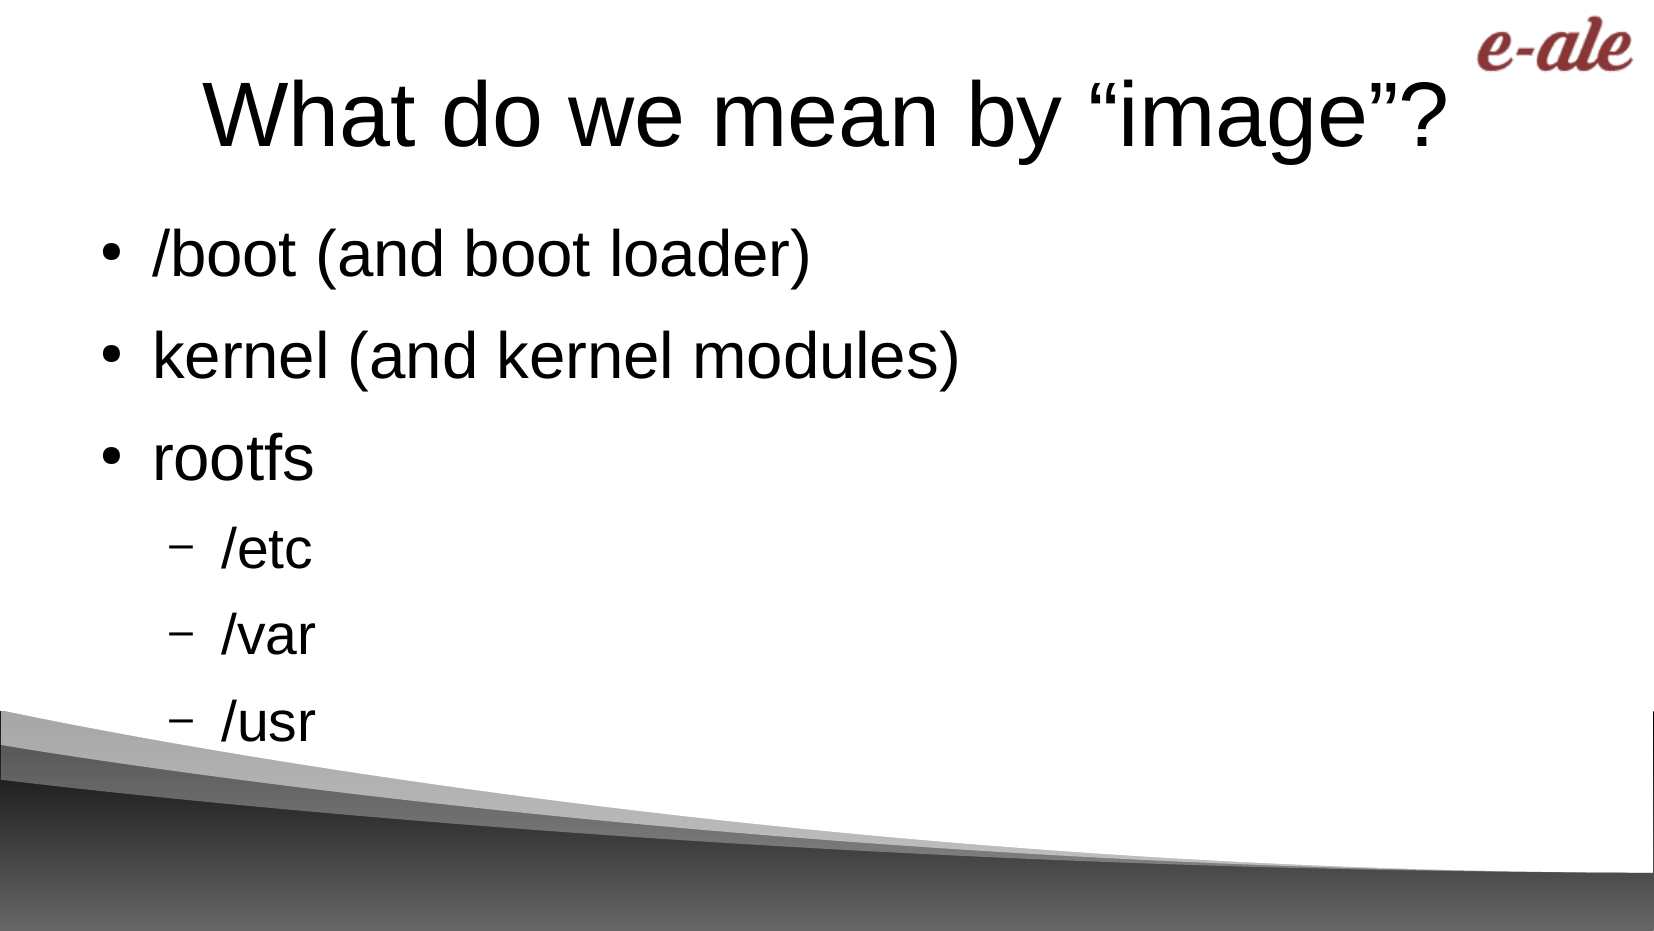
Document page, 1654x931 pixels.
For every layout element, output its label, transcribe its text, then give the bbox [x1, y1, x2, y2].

picture [1475, 15, 1636, 74]
list /boot (and boot loader) kernel (and kernel modules) rootfs /etc /var /usr [82, 217, 1571, 757]
title What do we mean by “image”? [82, 37, 1571, 193]
